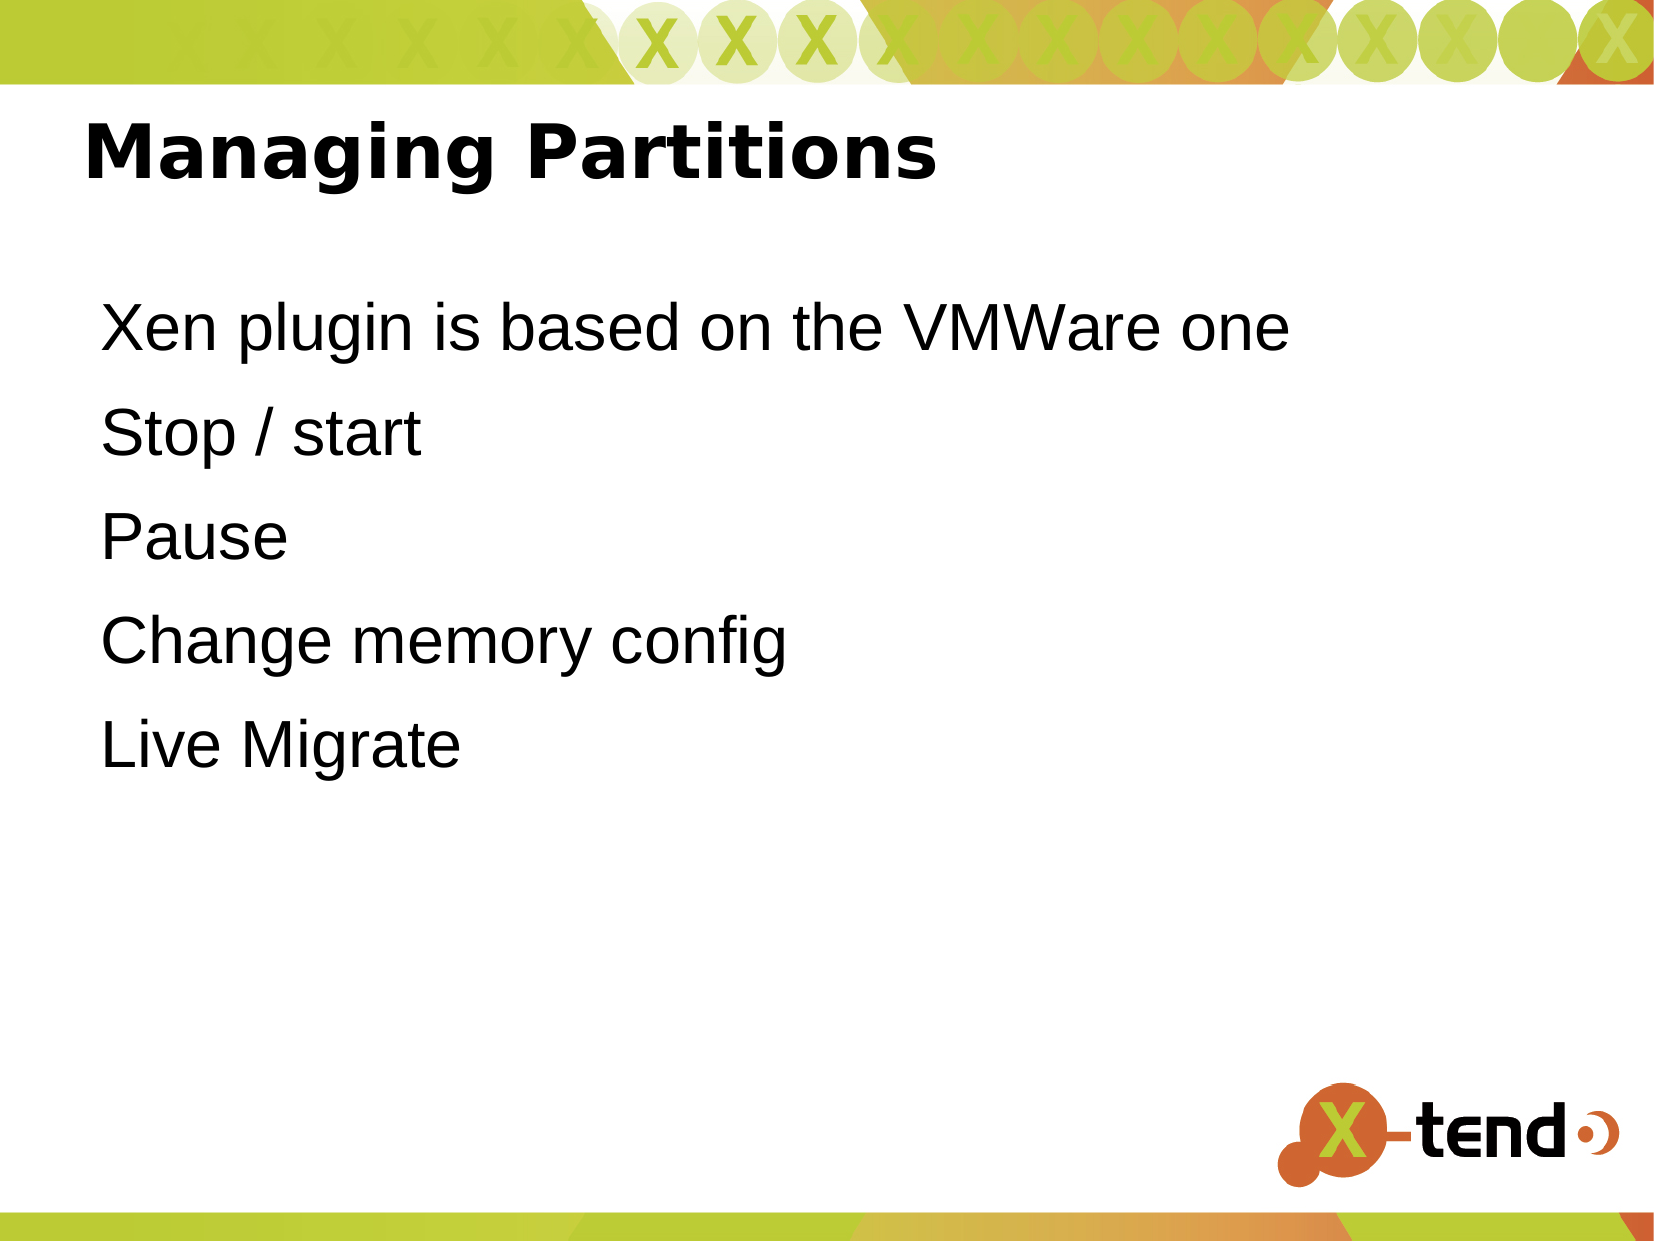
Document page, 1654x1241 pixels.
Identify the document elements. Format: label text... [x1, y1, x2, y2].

picture [0, 0, 1654, 1241]
list Xen plugin is based on the VMWare one Stop / start Pause Change memory config Live Migrate [82, 290, 1571, 1109]
title Managing Partitions [82, 49, 1571, 257]
